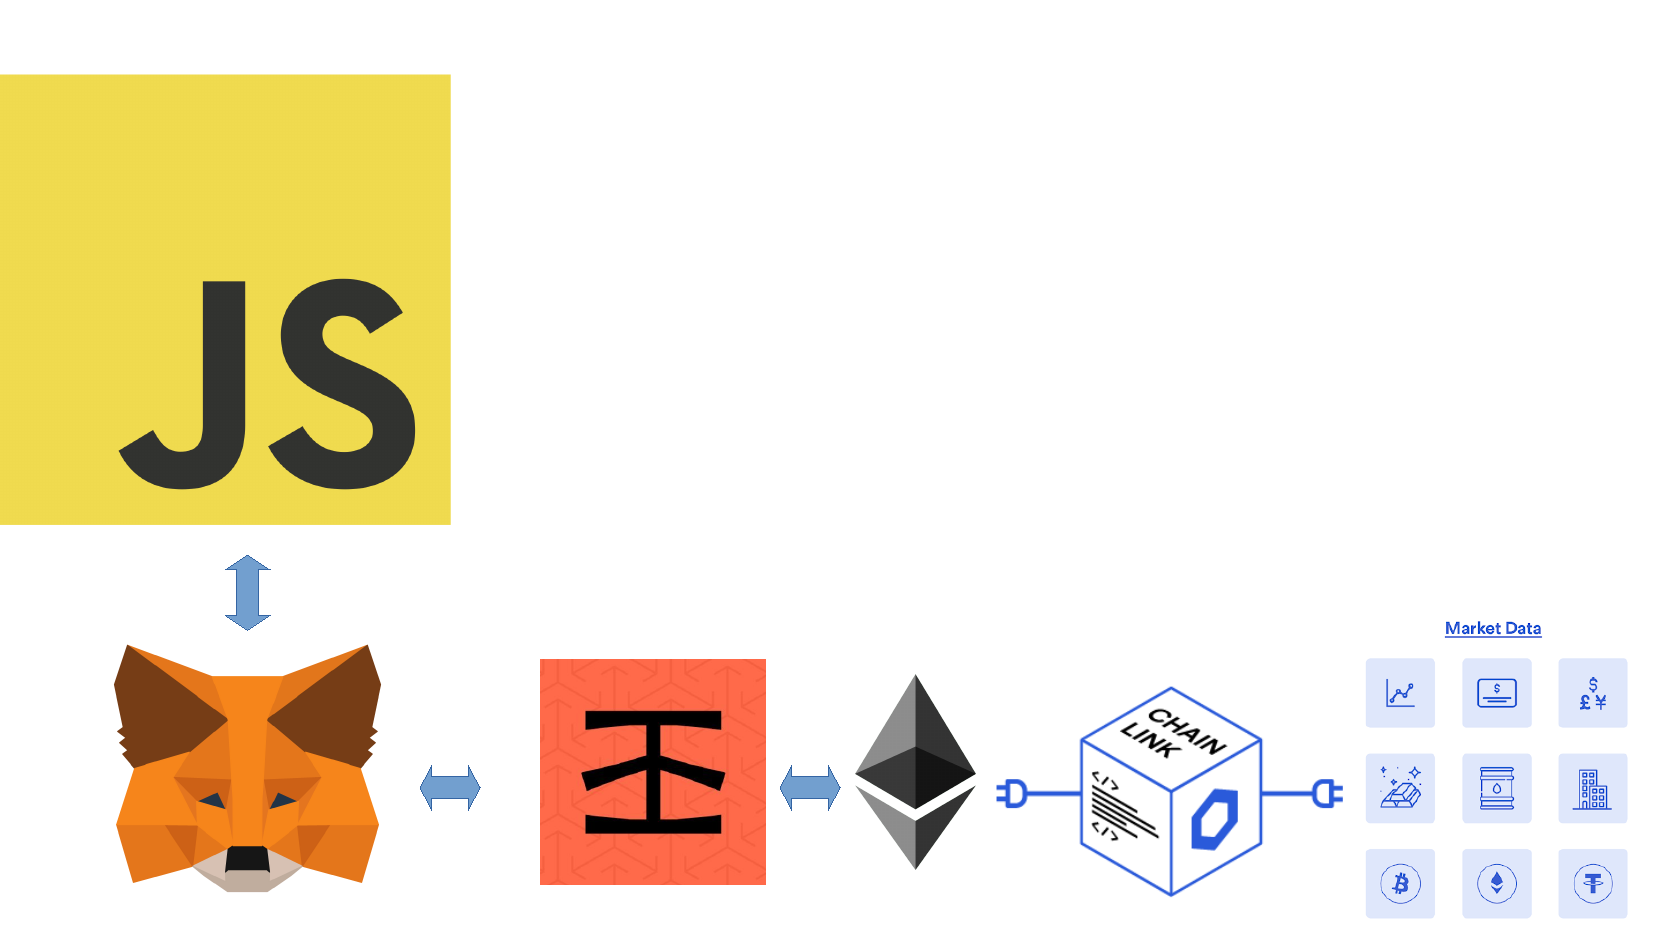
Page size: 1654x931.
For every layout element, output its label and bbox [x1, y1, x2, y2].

text_box [780, 765, 841, 811]
picture [855, 674, 976, 871]
text_box [225, 555, 271, 631]
text_box [420, 765, 481, 811]
picture [0, 74, 451, 526]
picture [97, 629, 391, 901]
picture [540, 659, 766, 886]
picture [992, 614, 1653, 931]
